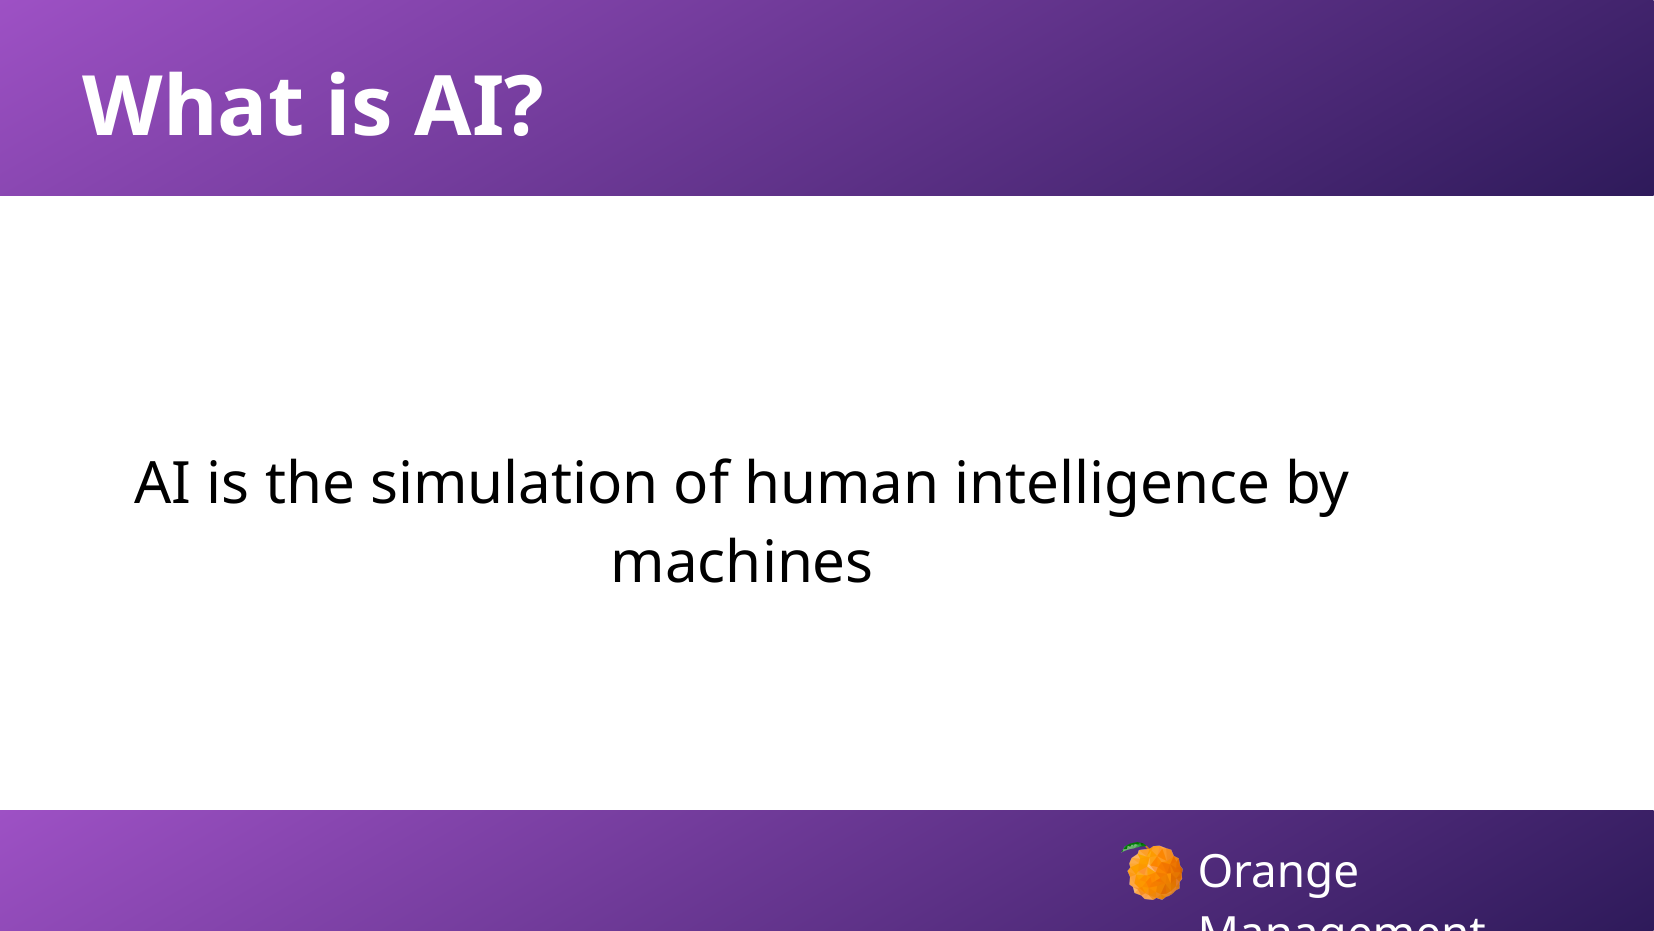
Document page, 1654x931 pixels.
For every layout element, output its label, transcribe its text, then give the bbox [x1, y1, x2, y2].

text_box Orange Management [1182, 830, 1648, 907]
text_box AI is the simulation of human intelligence by machines [120, 433, 1561, 526]
text_box [1381, 927, 1391, 931]
text_box [0, 810, 1654, 931]
text_box [0, 0, 1654, 196]
picture [1121, 842, 1182, 901]
text_box [1355, 927, 1366, 931]
title What is AI? [82, 25, 1571, 181]
text_box [1423, 927, 1434, 931]
text_box [1450, 927, 1461, 931]
text_box [1205, 921, 1209, 931]
text_box [1273, 927, 1284, 931]
text_box [1326, 927, 1337, 931]
text_box [1396, 927, 1407, 931]
